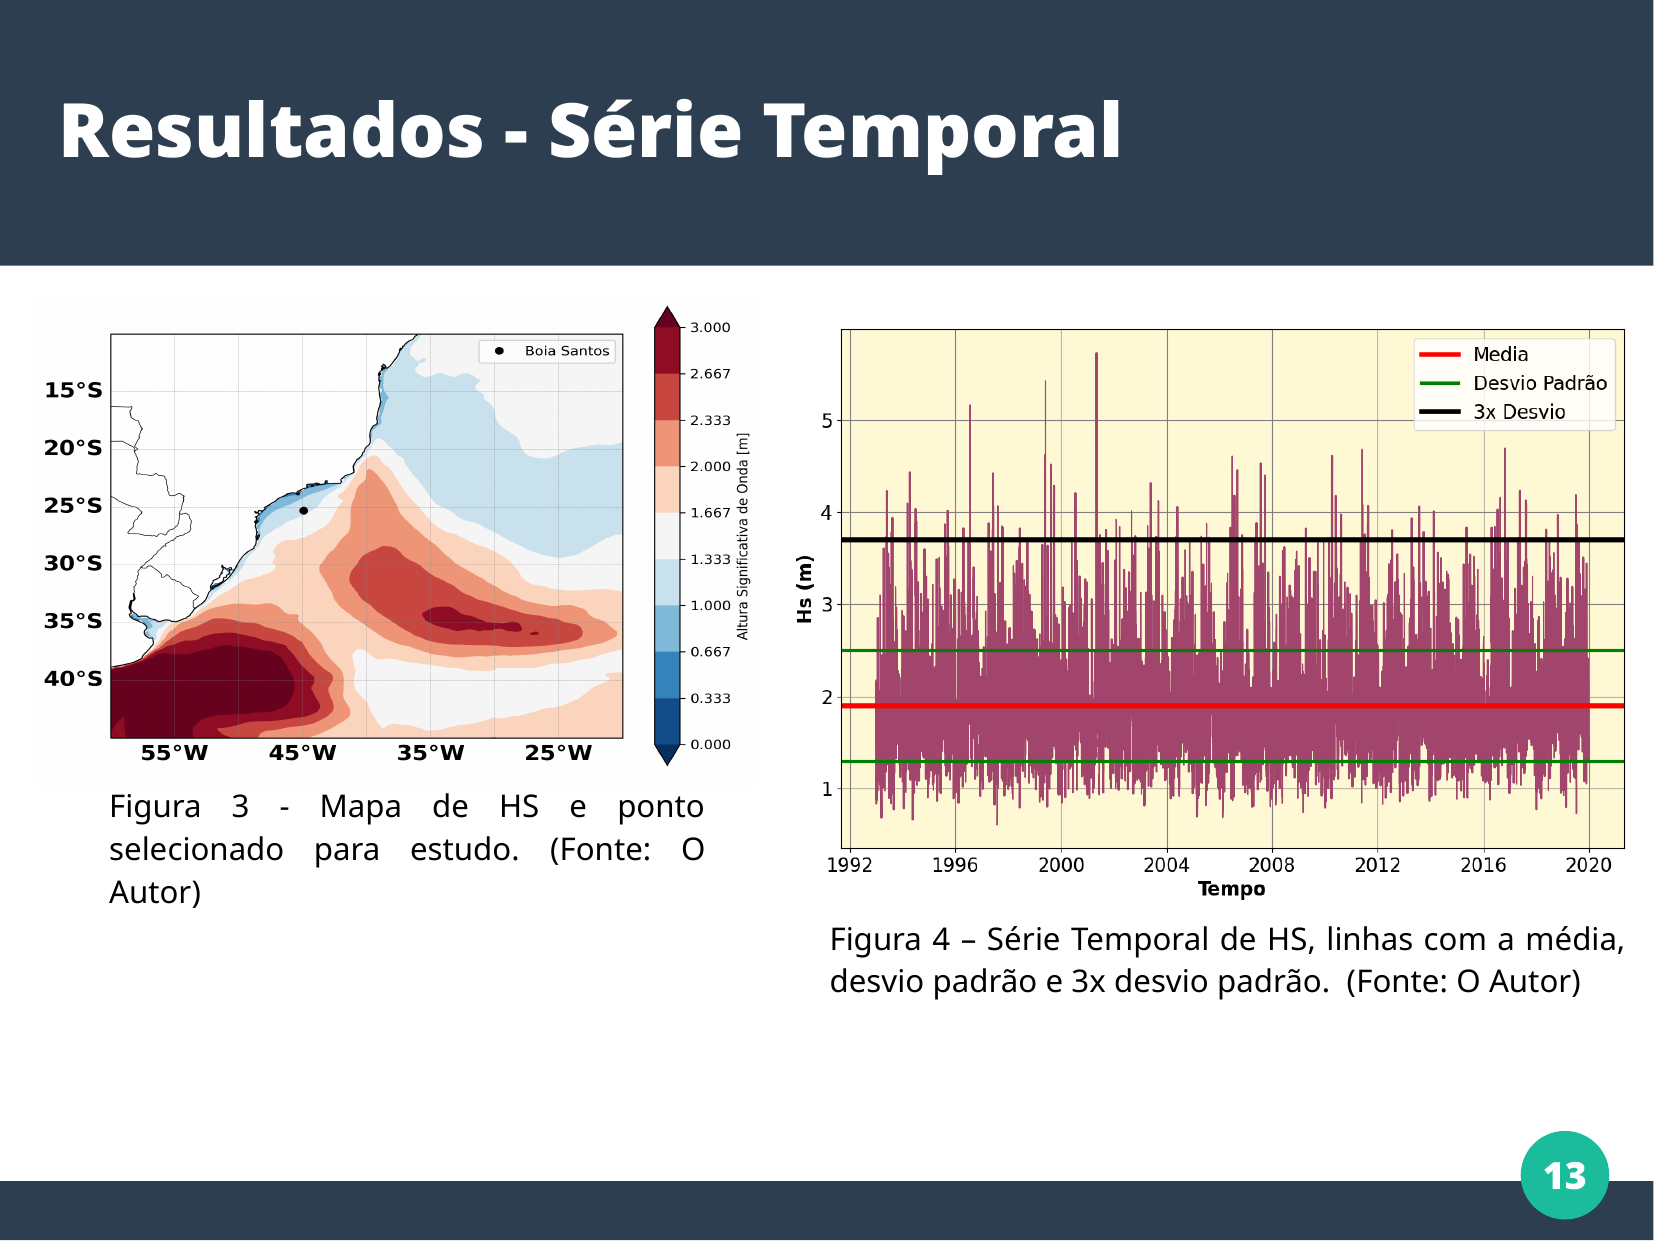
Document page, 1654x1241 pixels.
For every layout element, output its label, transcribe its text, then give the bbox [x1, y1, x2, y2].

text_box Figura 3 - Mapa de HS e ponto selecionado para estudo. (Fonte: O Autor) [94, 776, 721, 863]
text_box Figura 4 – Série Temporal de HS, linhas com a média, desvio padrão e 3x desvio padrão. (Fonte: O Autor) [814, 909, 1642, 1019]
title Resultados - Série Temporal [59, 49, 1595, 207]
picture [35, 295, 756, 789]
picture [791, 318, 1642, 910]
